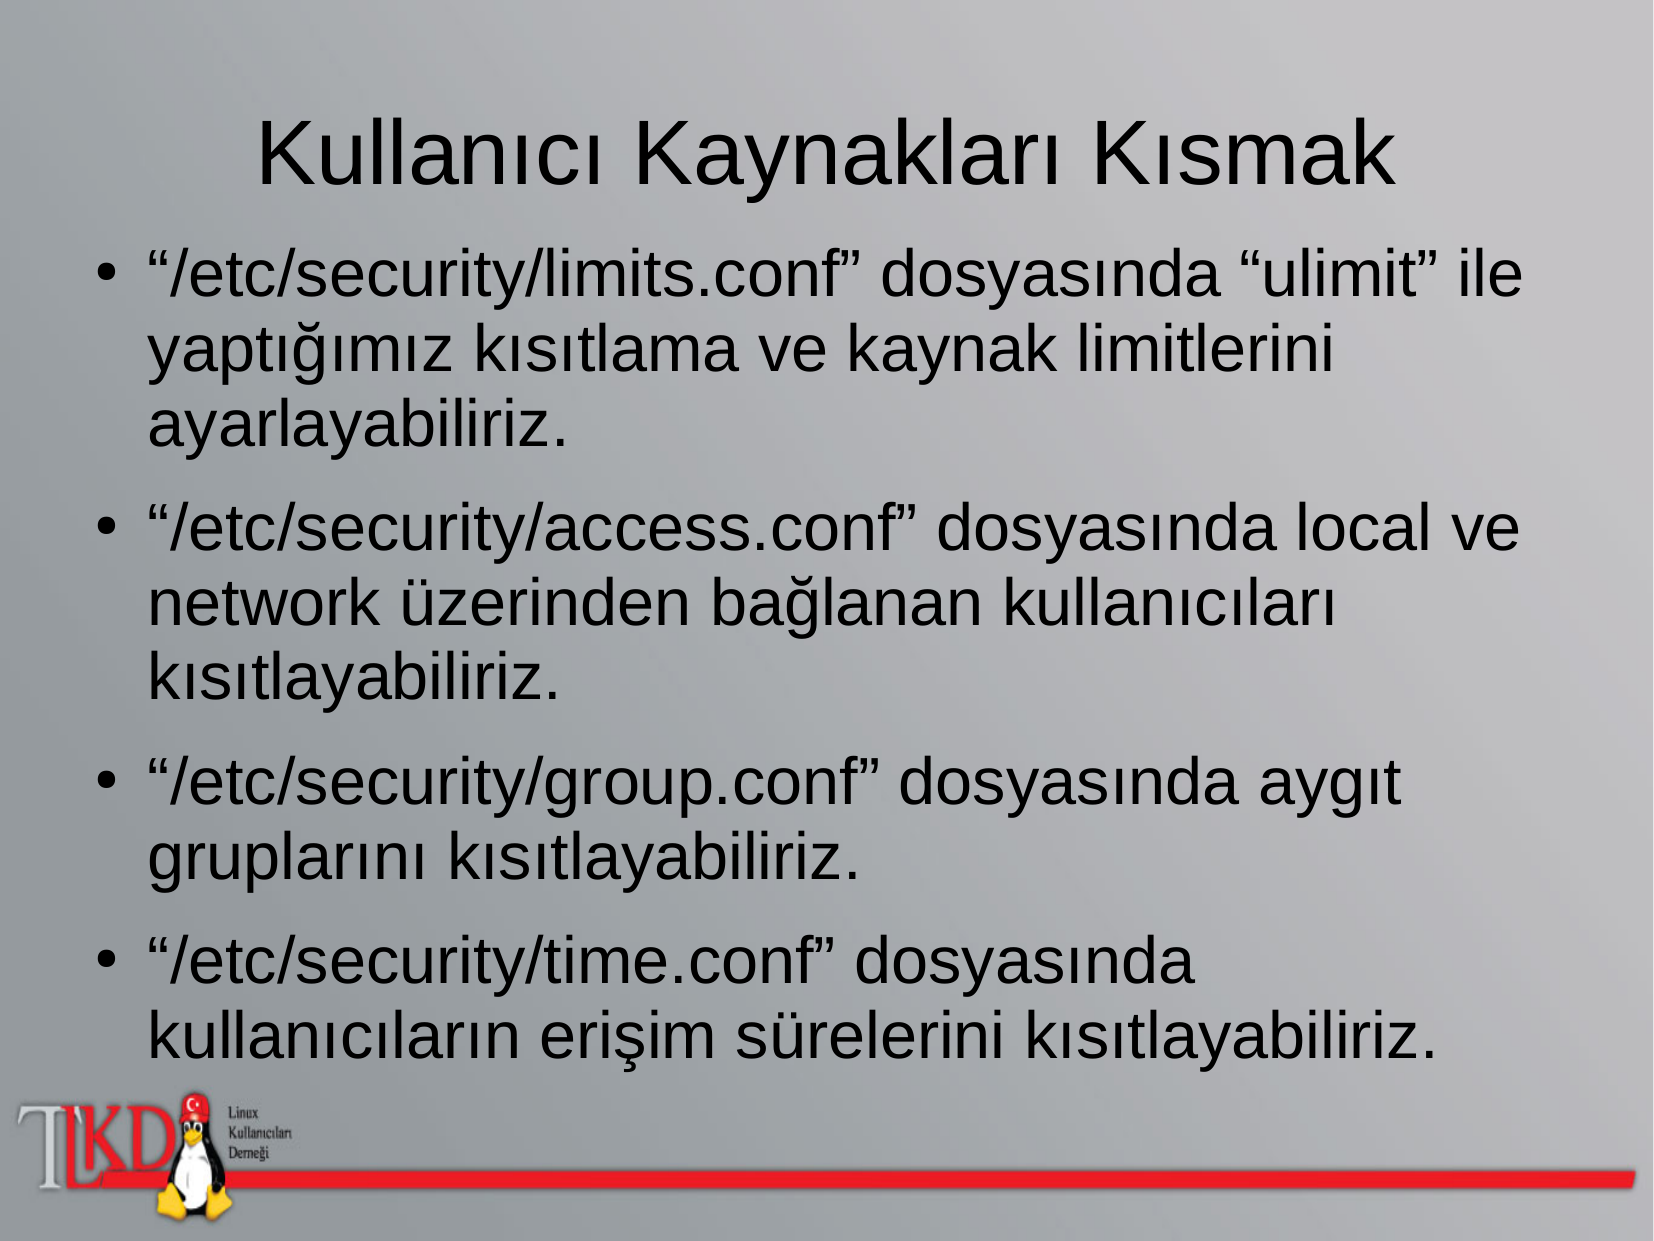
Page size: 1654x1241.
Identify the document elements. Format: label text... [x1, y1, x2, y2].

picture [0, 0, 1654, 1241]
list “/etc/security/limits.conf” dosyasında “ulimit” ile yaptığımız kısıtlama ve kaynak limitlerini ayarlayabiliriz. “/etc/security/access.conf” dosyasında local ve network üzerinden bağlanan kullanıcıları kısıtlayabiliriz. “/etc/security/group.conf” dosyasında aygıt gruplarını kısıtlayabiliriz. “/etc/security/time.conf” dosyasında kullanıcıların erişim sürelerini kısıtlayabiliriz. [76, 236, 1565, 1055]
title Kullanıcı Kaynakları Kısmak [82, 49, 1571, 257]
